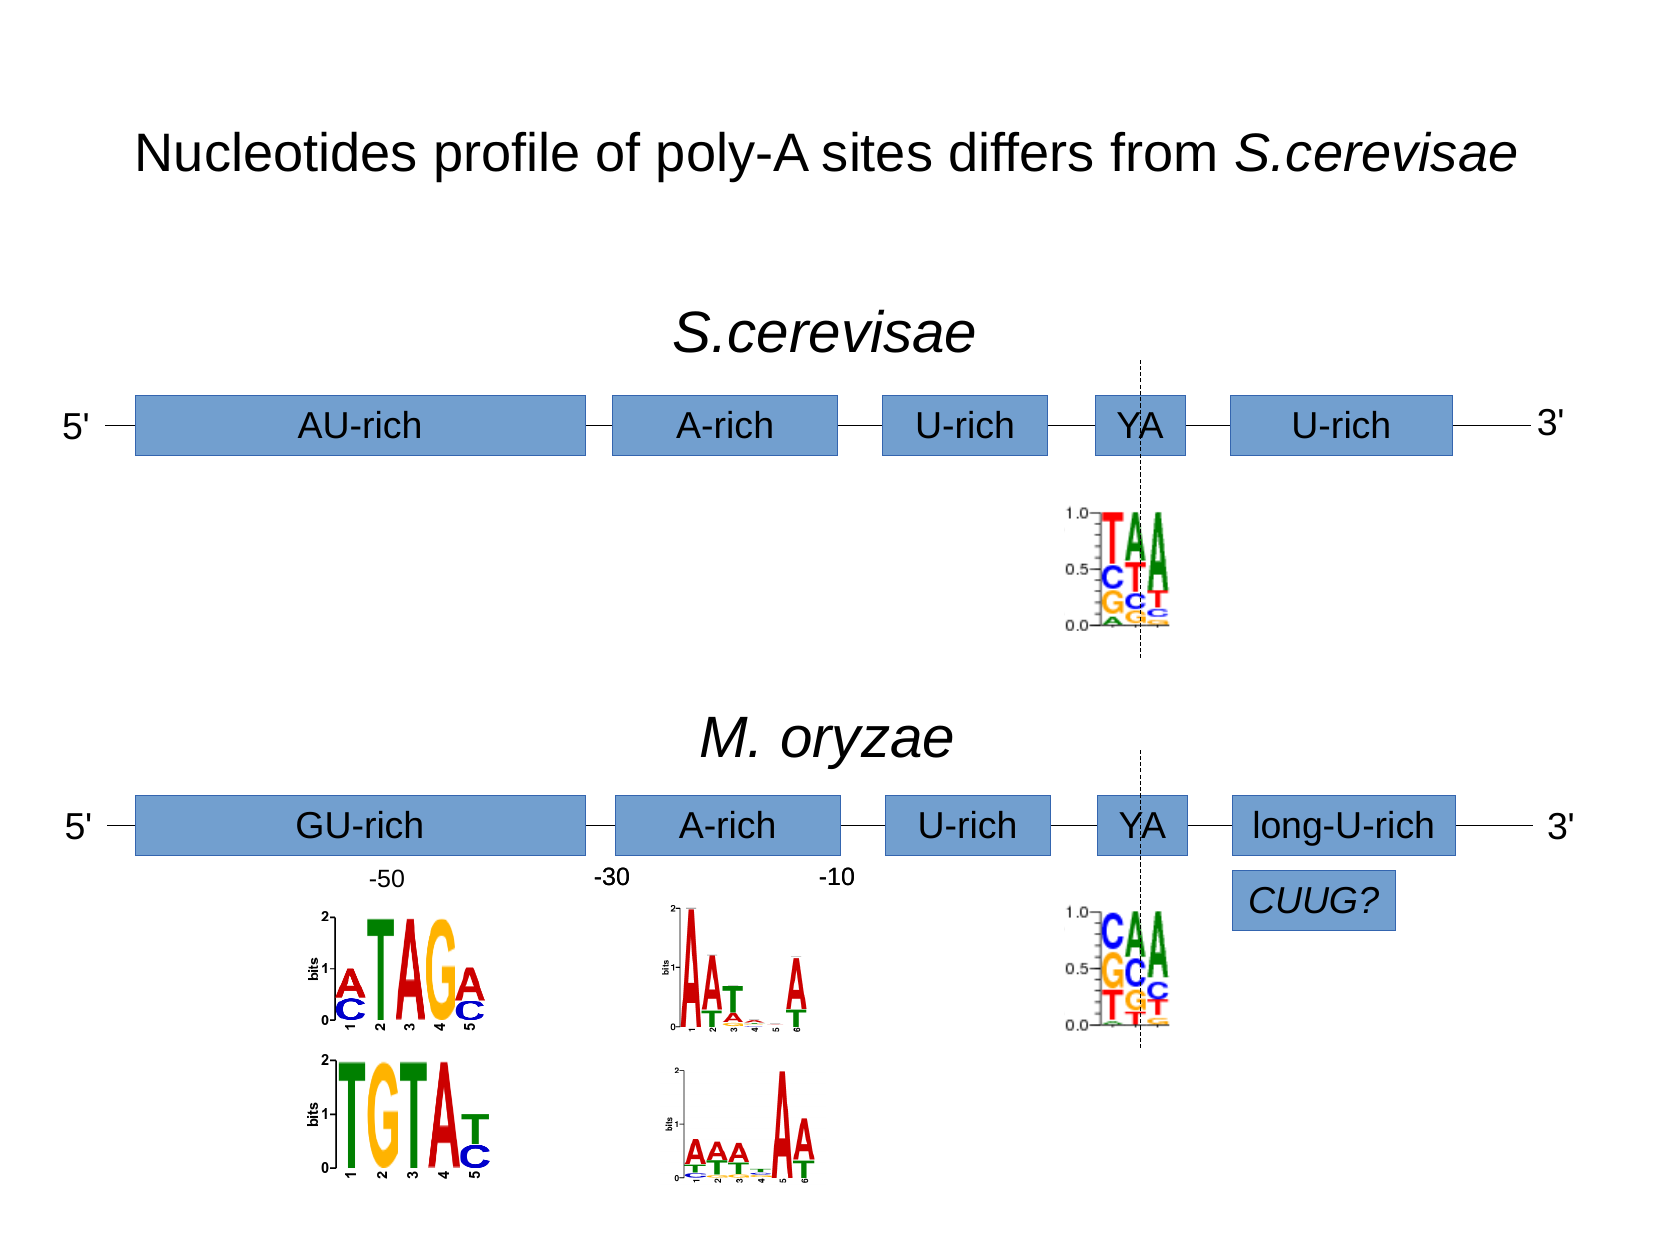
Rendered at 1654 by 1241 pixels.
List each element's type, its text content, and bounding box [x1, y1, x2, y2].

text_box U-rich [1230, 395, 1453, 456]
text_box 5' [47, 398, 106, 456]
text_box AU-rich [135, 395, 586, 456]
text_box 5' [49, 798, 108, 856]
text_box -50 [354, 857, 421, 901]
picture [660, 1061, 826, 1186]
picture [302, 1049, 500, 1186]
picture [300, 903, 496, 1036]
text_box A-rich [612, 395, 838, 456]
title Nucleotides profile of poly-A sites differs from S.cerevisae [82, 49, 1571, 257]
text_box 3' [1532, 798, 1591, 856]
text_box -10 [804, 855, 871, 898]
text_box U-rich [885, 795, 1051, 856]
text_box GU-rich [135, 795, 586, 856]
picture [652, 899, 825, 1036]
picture [1064, 900, 1193, 1031]
text_box long-U-rich [1232, 795, 1456, 856]
text_box M. oryzae [660, 705, 995, 771]
text_box CUUG? [1232, 870, 1396, 931]
text_box 3' [1522, 394, 1580, 451]
picture [1064, 500, 1193, 631]
text_box A-rich [615, 795, 841, 856]
text_box S.cerevisae [657, 300, 993, 366]
text_box YA [1097, 795, 1188, 856]
text_box -30 [579, 855, 646, 898]
text_box U-rich [882, 395, 1048, 456]
text_box YA [1095, 395, 1186, 456]
